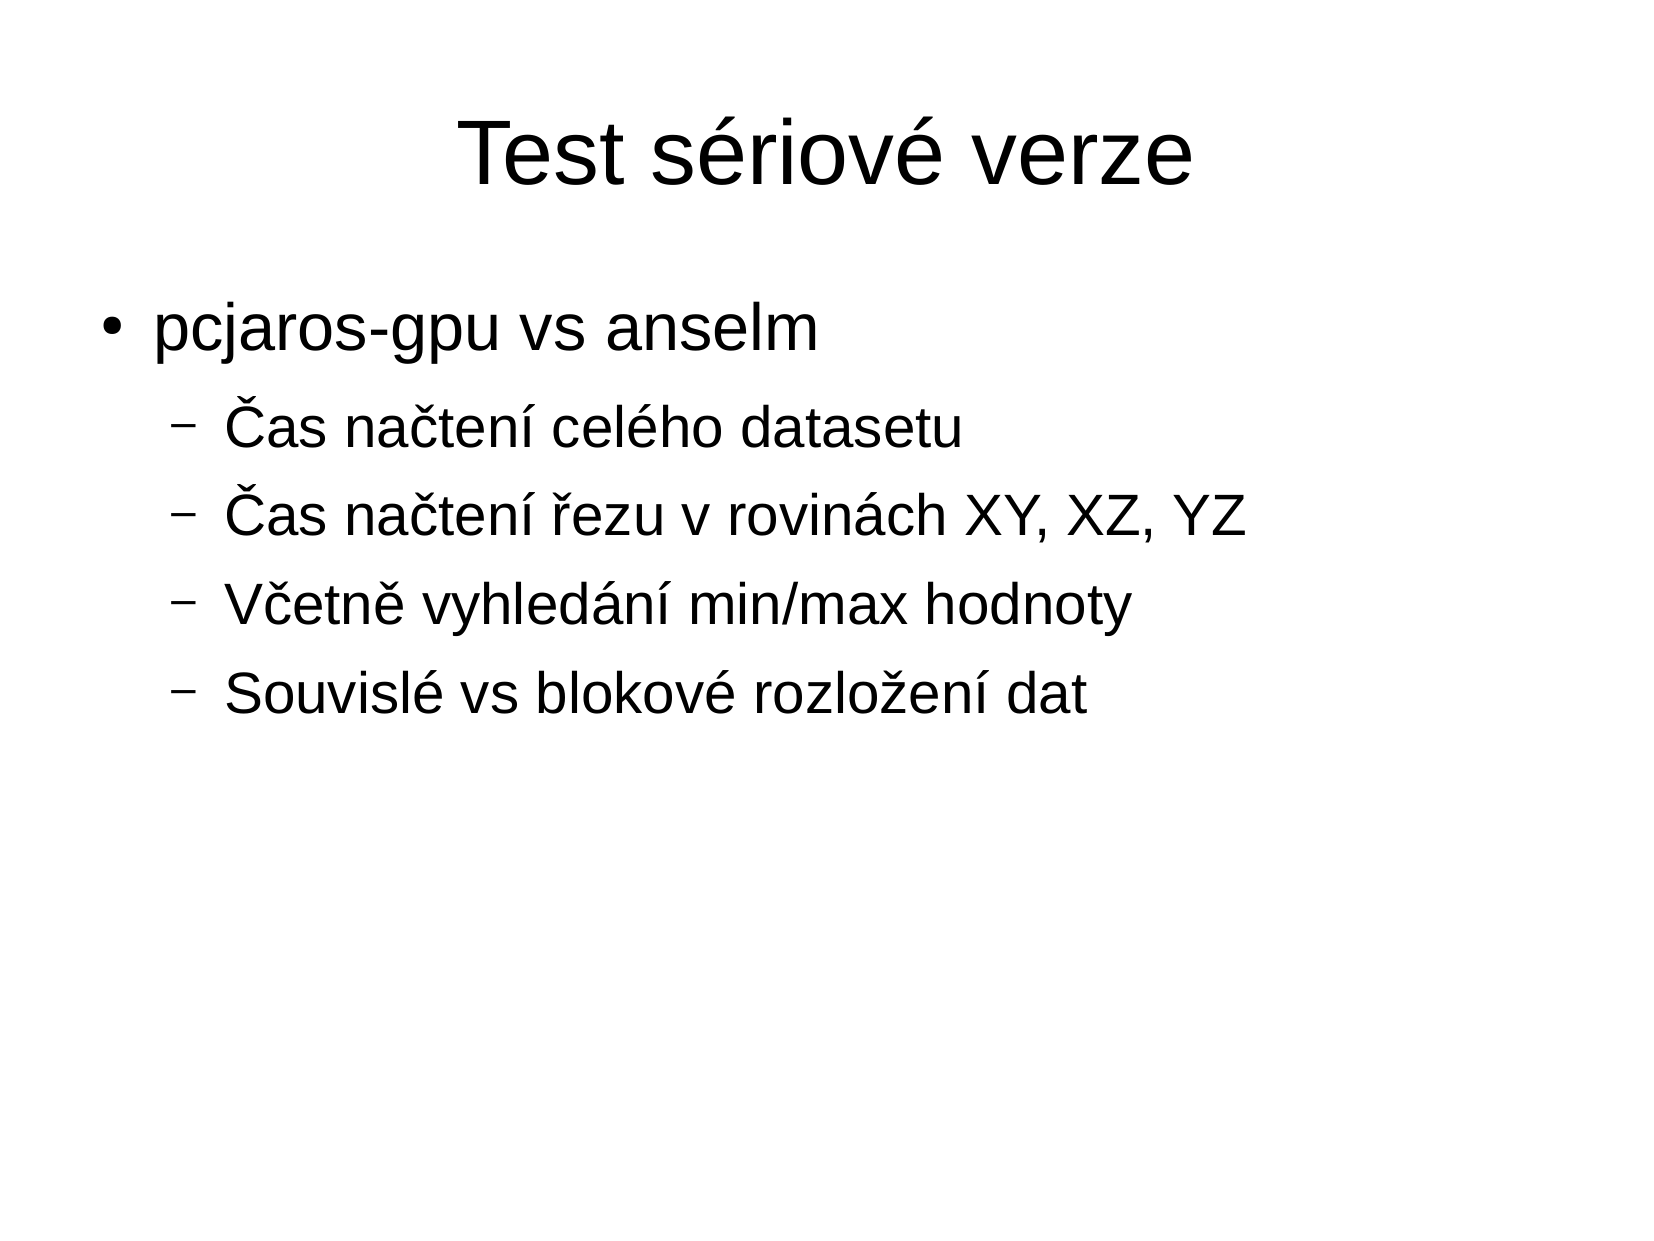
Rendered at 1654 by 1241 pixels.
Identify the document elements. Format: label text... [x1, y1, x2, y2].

list pcjaros-gpu vs anselm Čas načtení celého datasetu Čas načtení řezu v rovinách XY, XZ, YZ Včetně vyhledání min/max hodnoty Souvislé vs blokové rozložení dat [82, 290, 1571, 1010]
title Test sériové verze [82, 49, 1571, 257]
